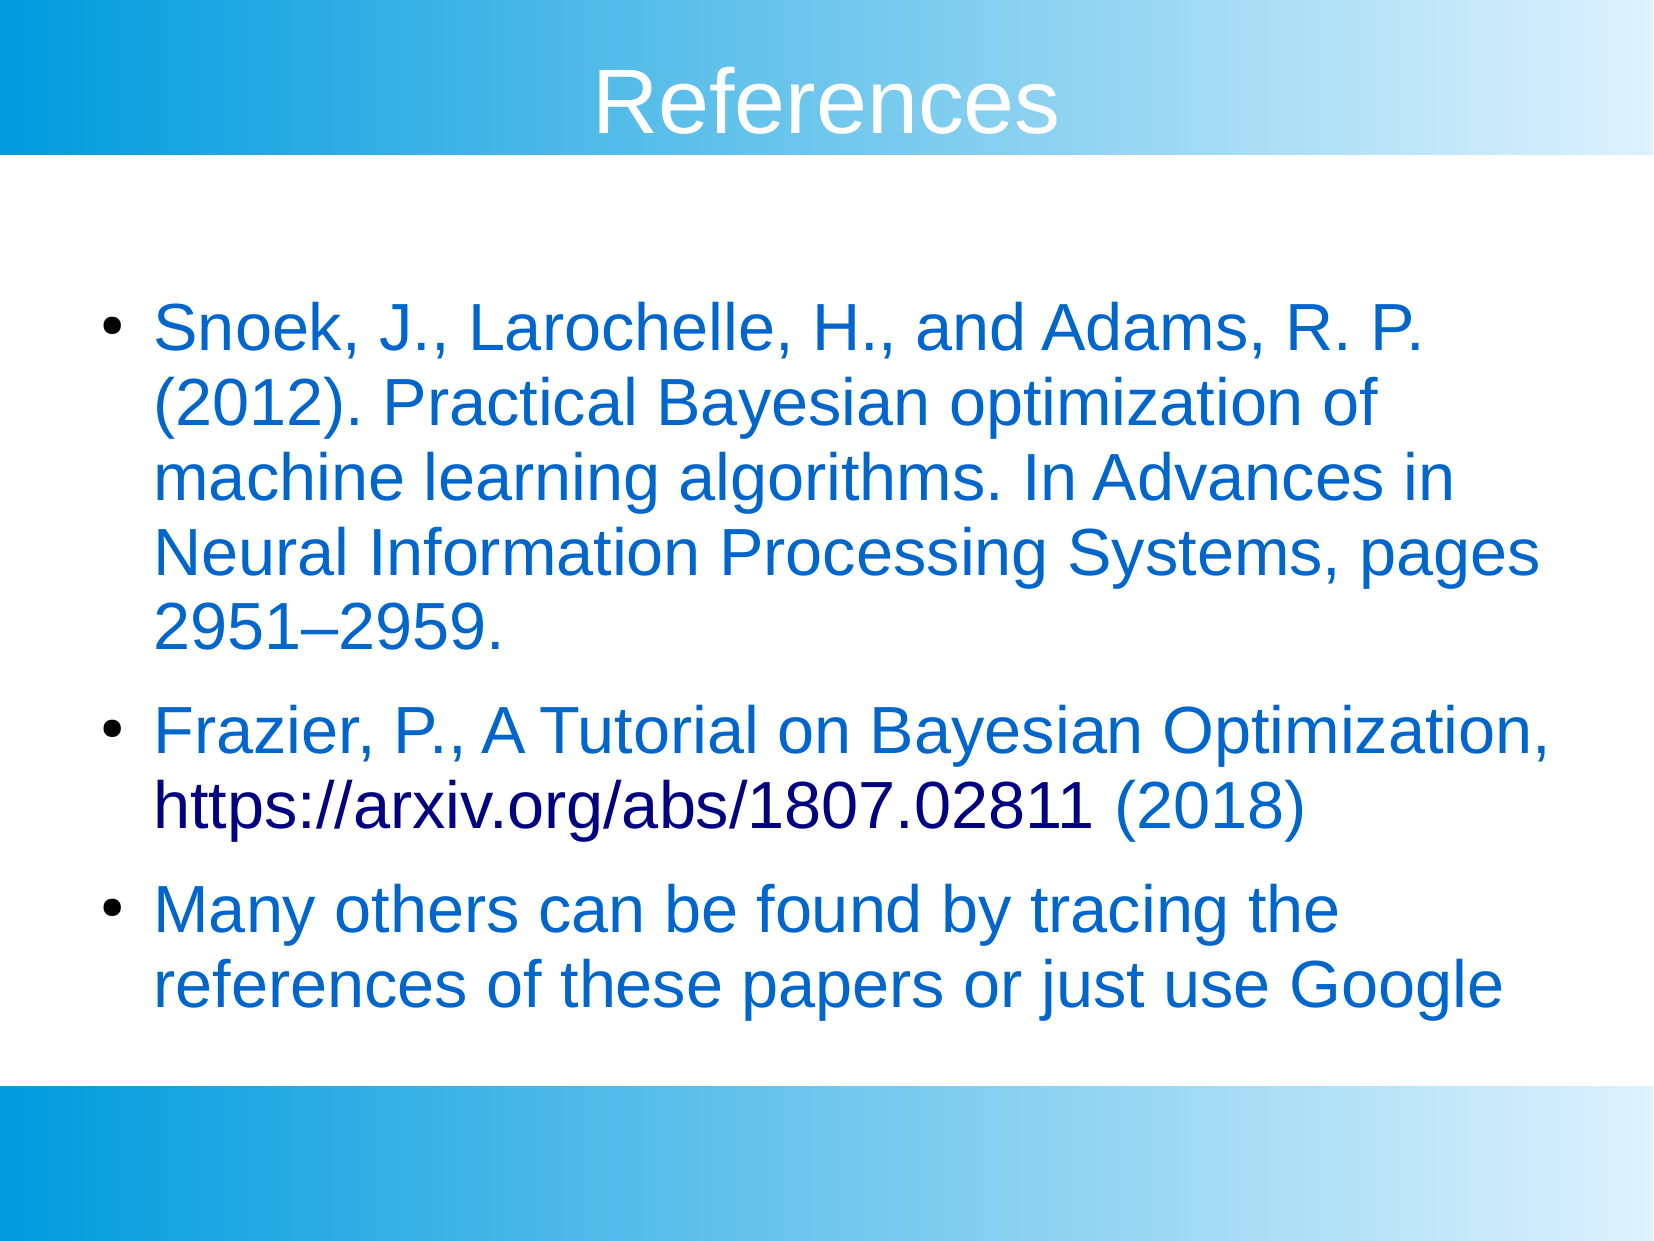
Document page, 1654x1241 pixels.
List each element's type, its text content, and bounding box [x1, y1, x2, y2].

list Snoek, J., Larochelle, H., and Adams, R. P. (2012). Practical Bayesian optimization of machine learning algorithms. In Advances in Neural Information Processing Systems, pages 2951–2959. Frazier, P., A Tutorial on Bayesian Optimization, https://arxiv.org/abs/1807.02811 (2018) Many others can be found by tracing the references of these papers or just use Google [82, 290, 1571, 1010]
title References [82, 49, 1571, 155]
